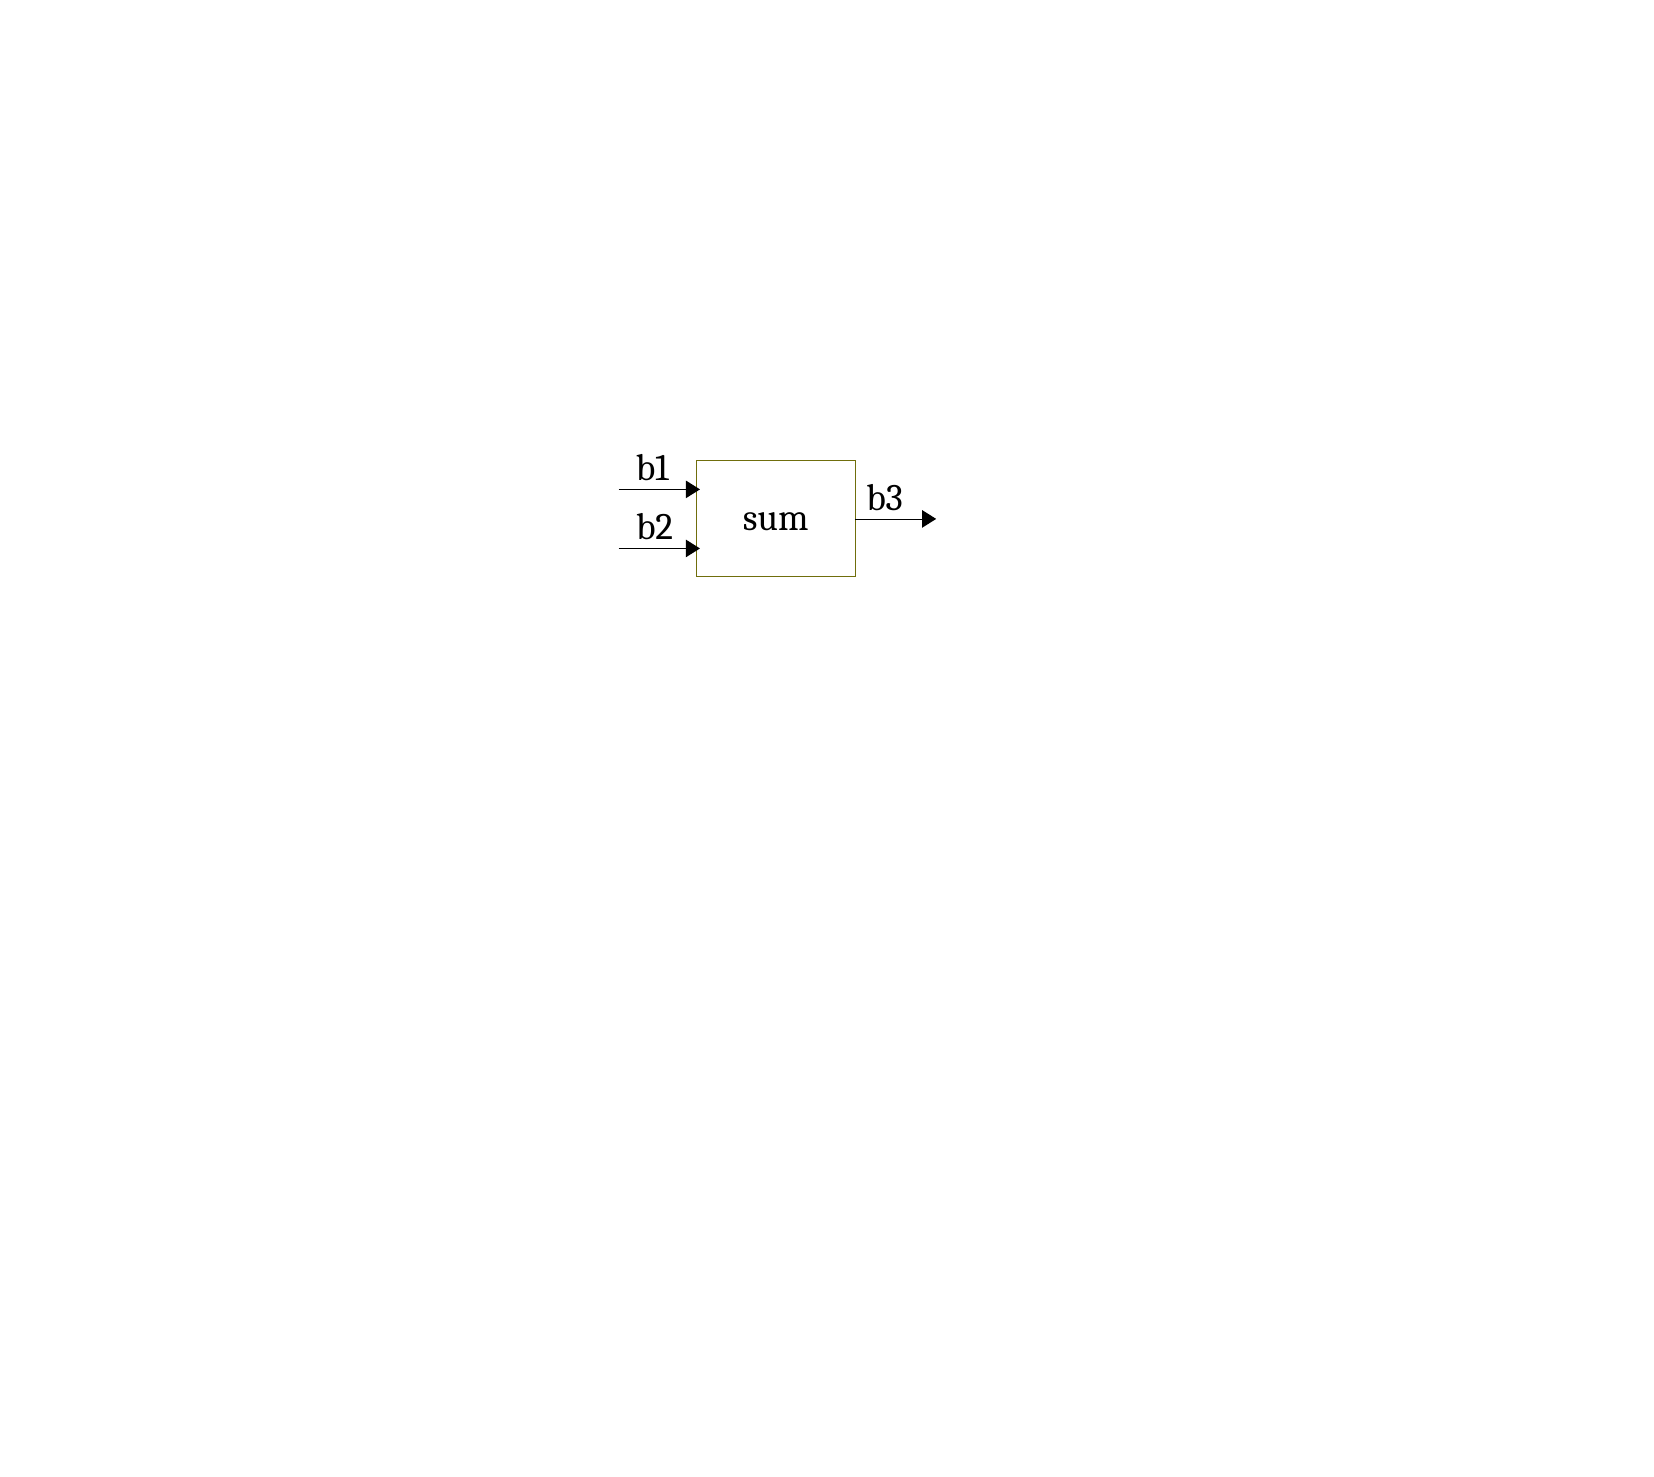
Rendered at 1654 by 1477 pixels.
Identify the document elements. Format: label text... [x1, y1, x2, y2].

text_box b1 [621, 439, 693, 498]
text_box b3 [851, 469, 923, 528]
text_box b2 [621, 498, 693, 558]
text_box sum [696, 460, 856, 577]
